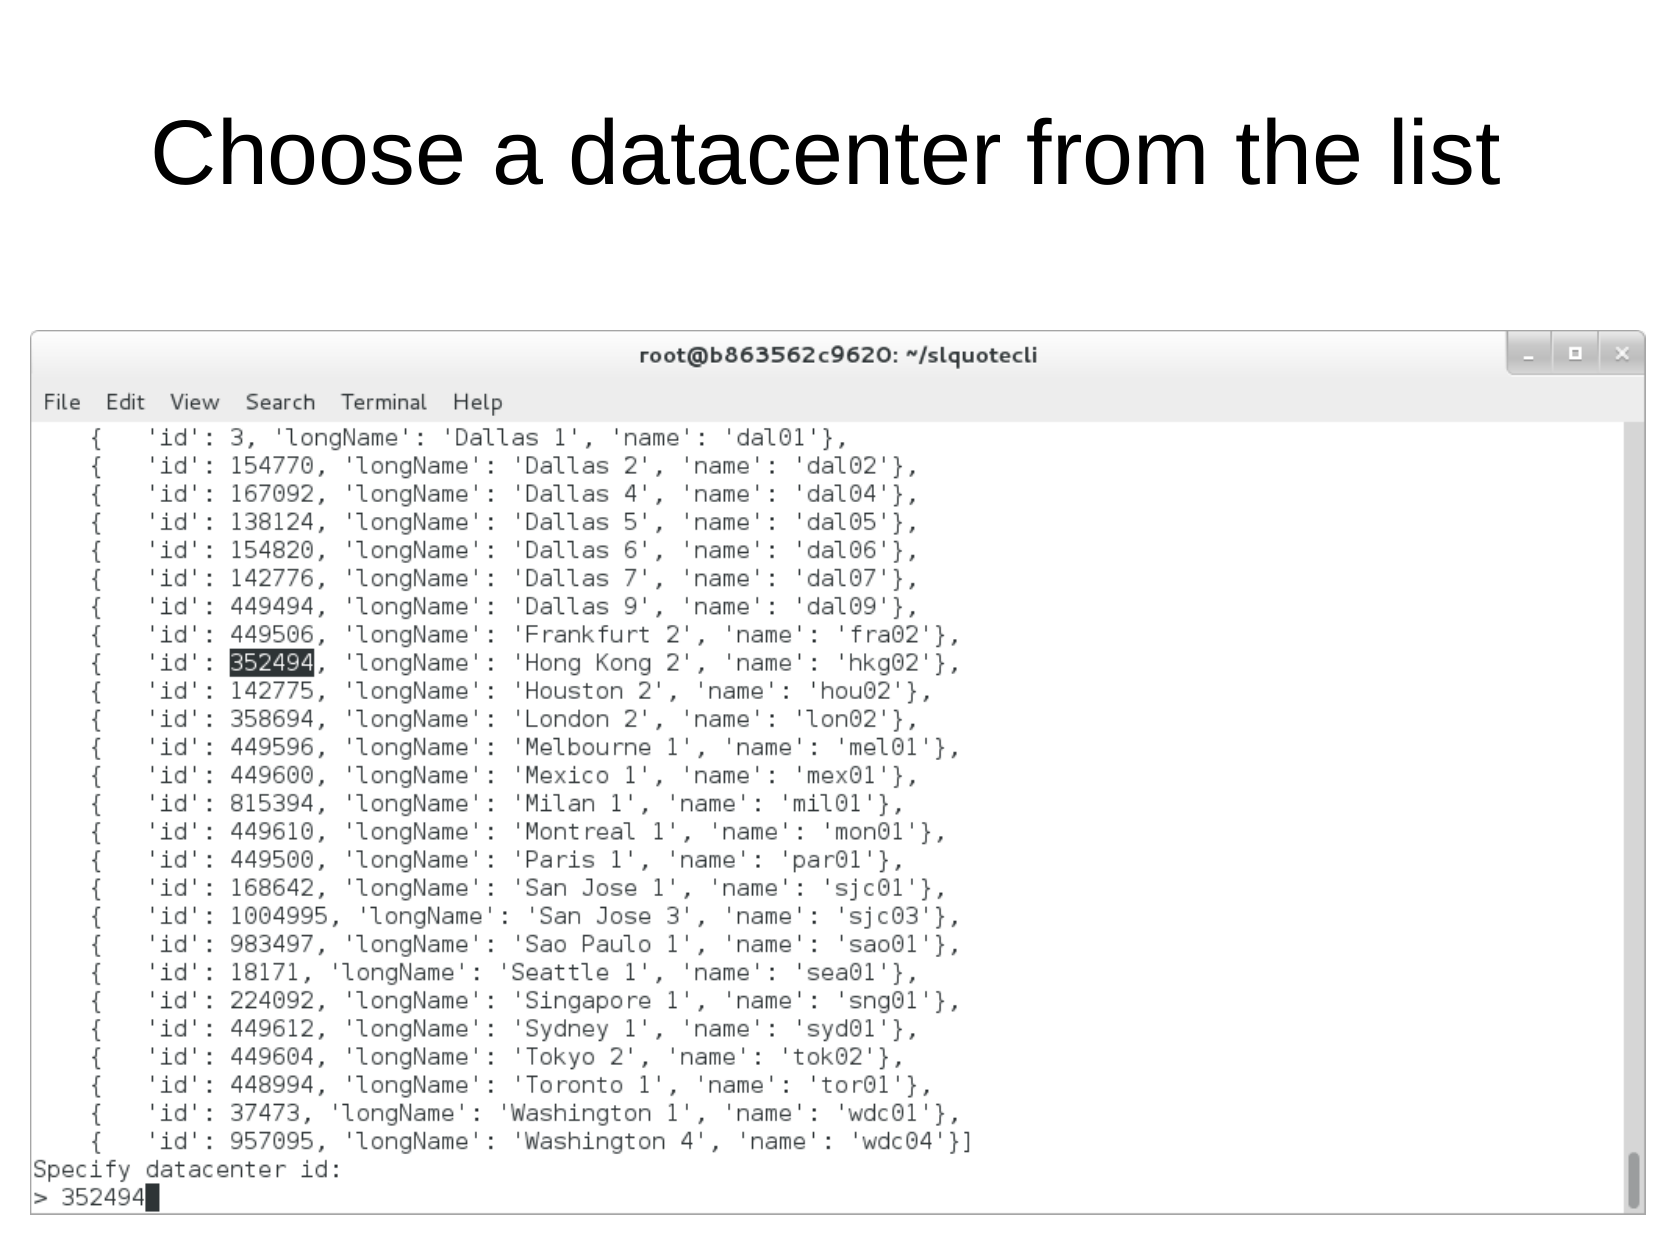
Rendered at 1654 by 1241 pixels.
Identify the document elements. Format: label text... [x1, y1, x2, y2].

picture [30, 330, 1646, 1216]
title Choose a datacenter from the list [82, 49, 1571, 257]
